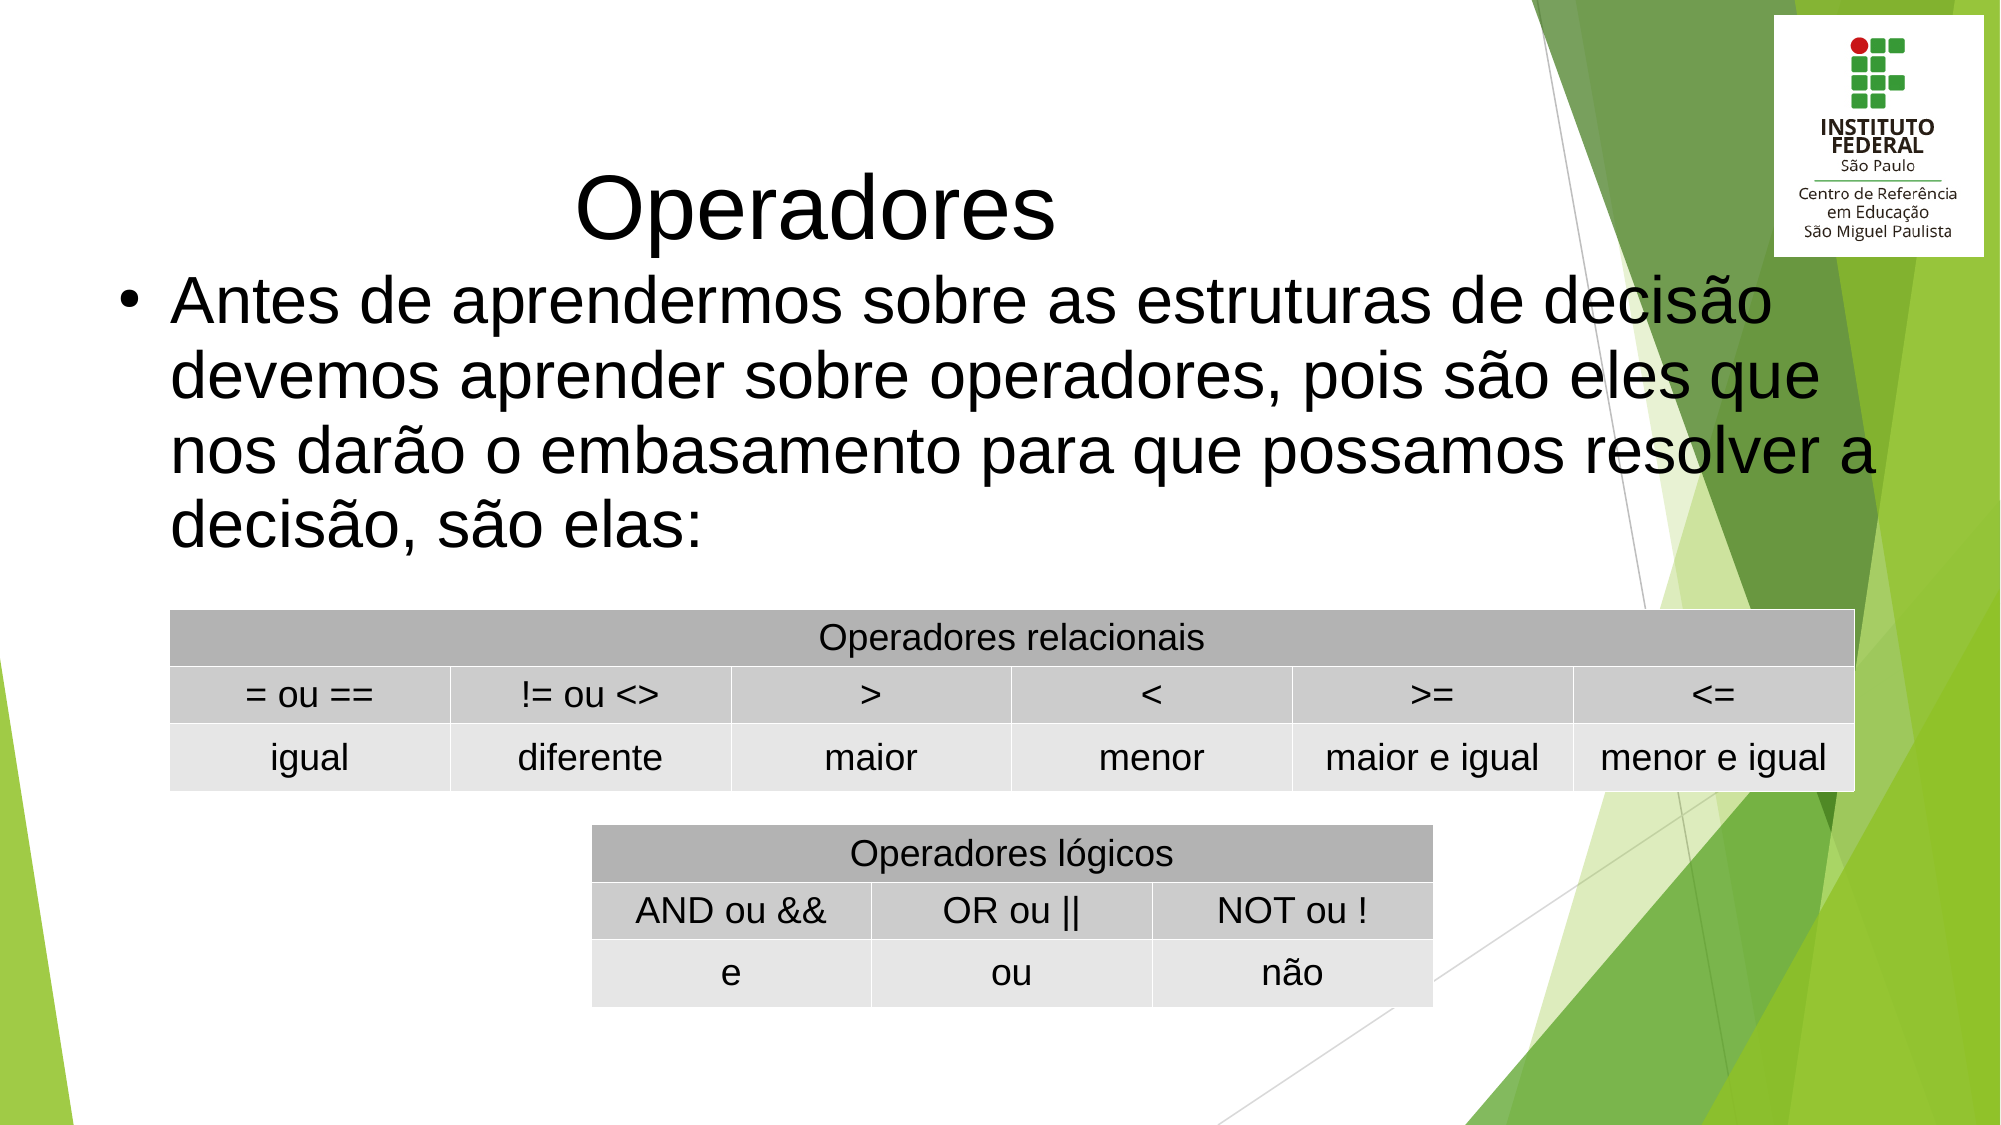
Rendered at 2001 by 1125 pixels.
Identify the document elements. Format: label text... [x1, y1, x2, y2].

table_header Operadores lógicos [592, 825, 1433, 882]
table_cell maior [732, 724, 1011, 791]
table_cell não [1153, 940, 1433, 1007]
table_cell > [732, 667, 1011, 723]
table_cell AND ou && [592, 883, 871, 939]
table_cell >= [1293, 667, 1573, 723]
table_cell maior e igual [1293, 724, 1573, 791]
table_cell OR ou || [872, 883, 1152, 939]
table_cell e [592, 940, 871, 1007]
table_cell ou [872, 940, 1152, 1007]
title Operadores [111, 99, 1522, 263]
table_cell diferente [451, 724, 731, 791]
picture [1774, 15, 1984, 257]
table_cell menor e igual [1574, 724, 1854, 791]
table_cell igual [170, 724, 450, 791]
table_cell <= [1574, 667, 1854, 723]
table_cell = ou == [170, 667, 450, 723]
table_cell != ou <> [451, 667, 731, 723]
table_cell NOT ou ! [1153, 883, 1433, 939]
list Antes de aprendermos sobre as estruturas de decisão devemos aprender sobre operadores, pois são eles que nos darão o embasamento para que possamos resolver a decisão, são elas: [99, 263, 1900, 916]
table_header Operadores relacionais [170, 610, 1854, 666]
table_cell < [1012, 667, 1292, 723]
table_cell menor [1012, 724, 1292, 791]
